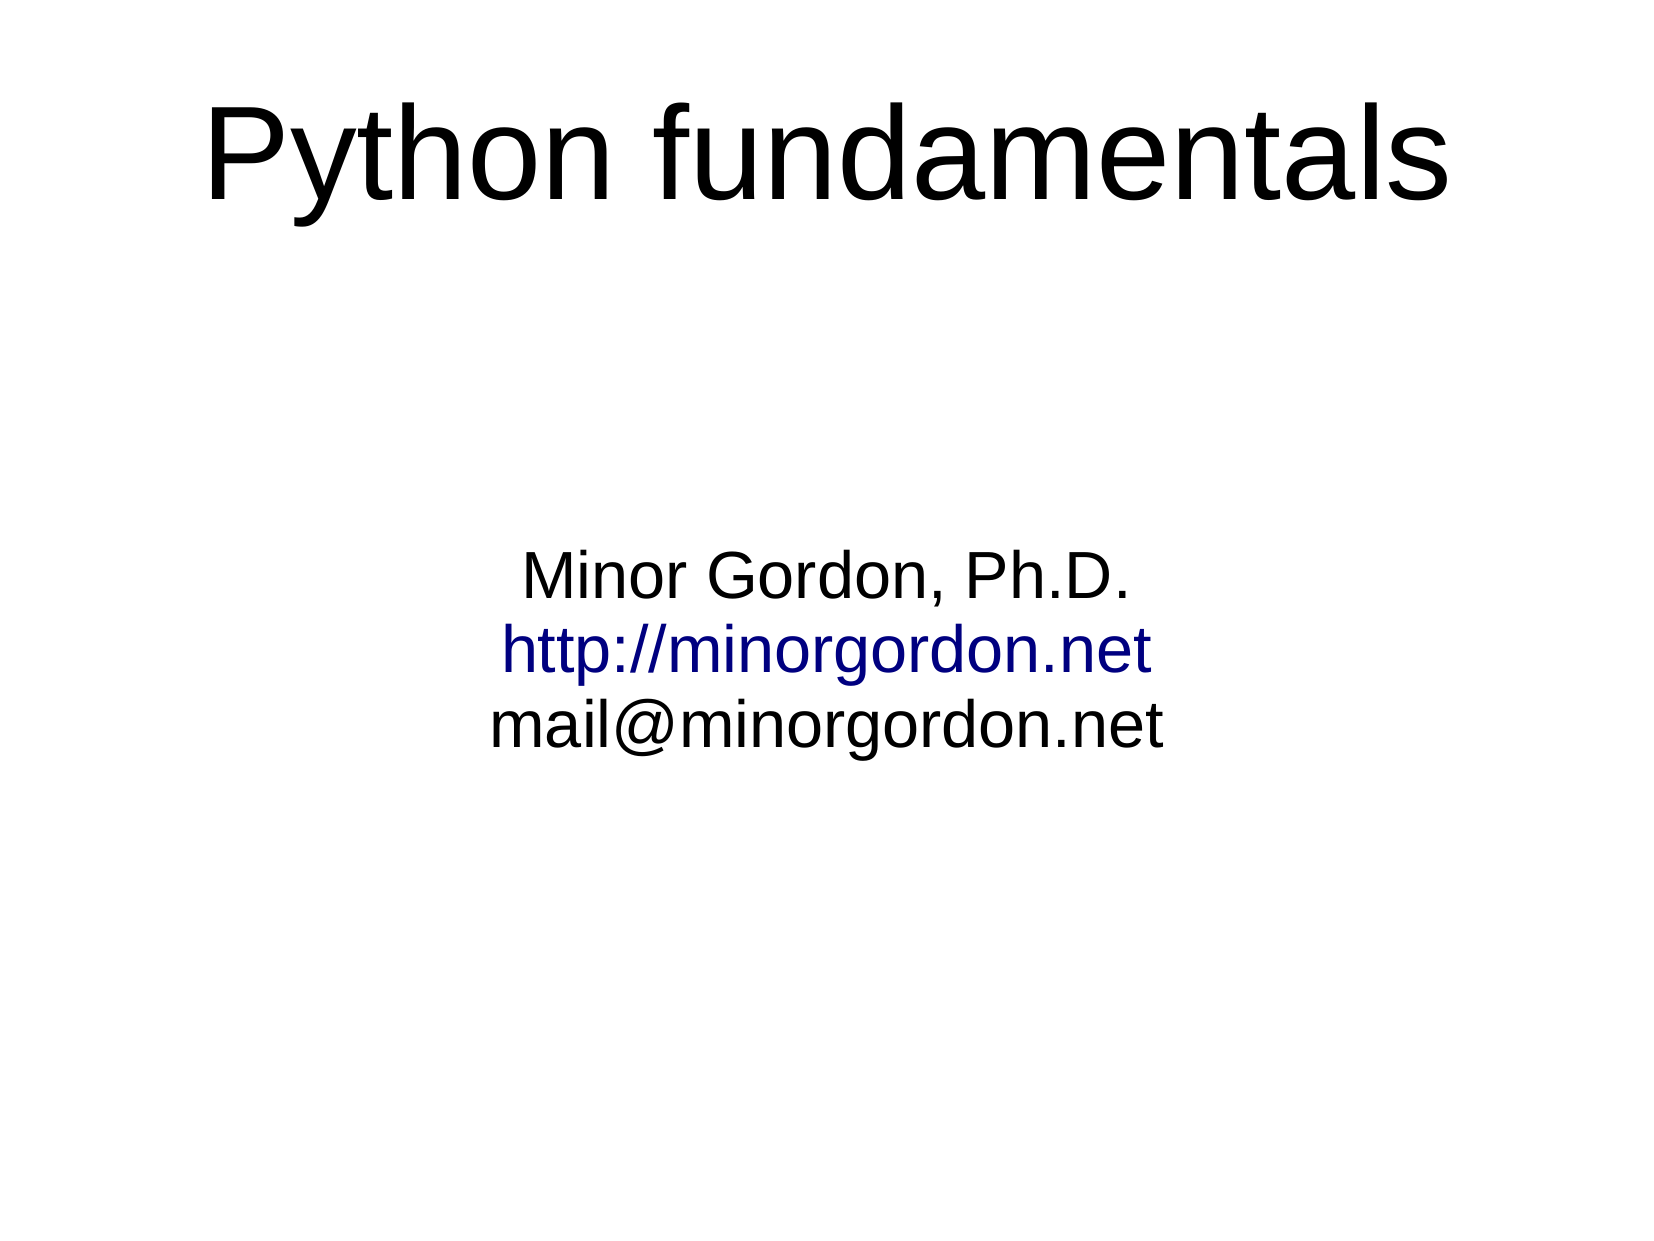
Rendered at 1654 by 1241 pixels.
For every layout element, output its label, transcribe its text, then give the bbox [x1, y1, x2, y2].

subtitle Minor Gordon, Ph.D. http://minorgordon.net mail@minorgordon.net [82, 290, 1571, 1010]
title Python fundamentals [82, 49, 1571, 257]
